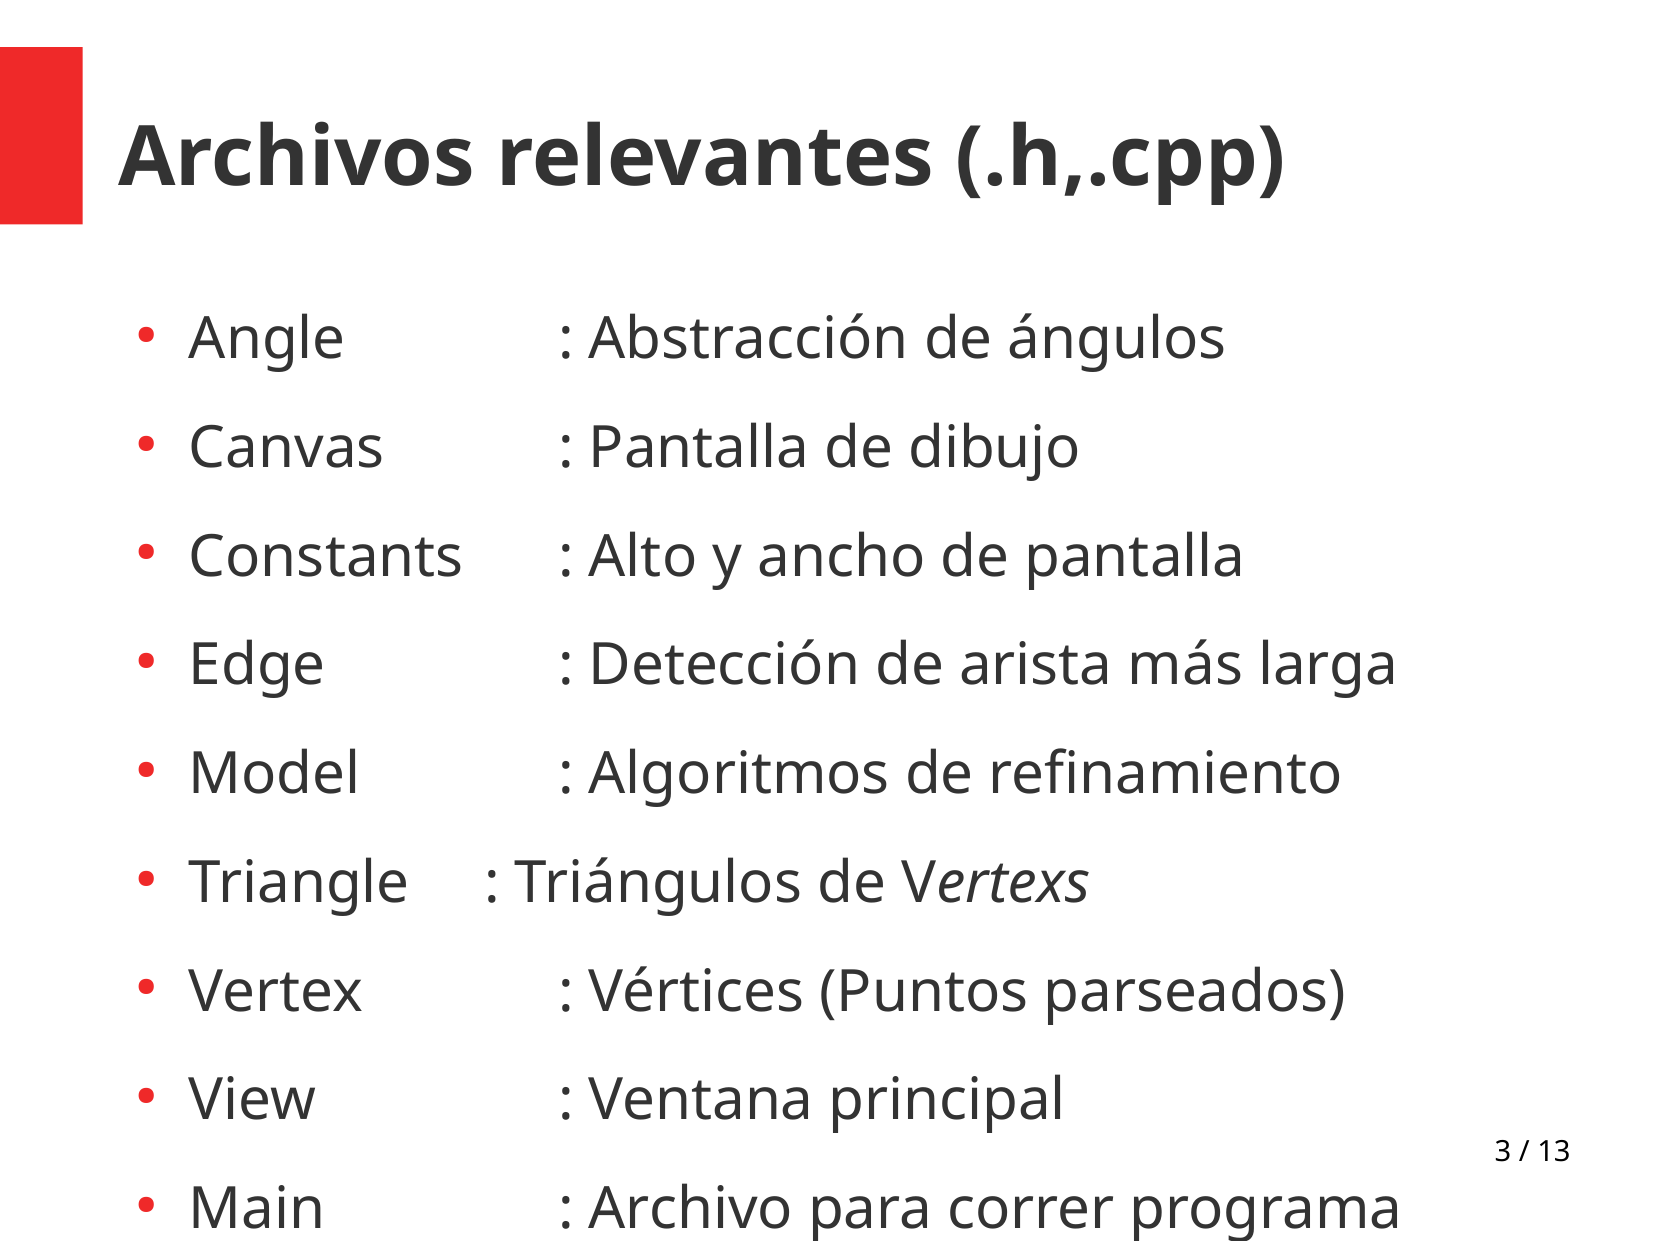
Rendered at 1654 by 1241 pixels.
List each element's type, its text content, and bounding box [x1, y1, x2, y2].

title Archivos relevantes (.h,.cpp) [118, 49, 1571, 257]
list Angle : Abstracción de ángulos Canvas : Pantalla de dibujo Constants : Alto y ancho de pantalla Edge : Detección de arista más larga Model : Algoritmos de refinamiento Triangle : Triángulos de Vertexs Vertex : Vértices (Puntos parseados) View : Ventana principal Main : Archivo para correr programa [118, 296, 1536, 1016]
